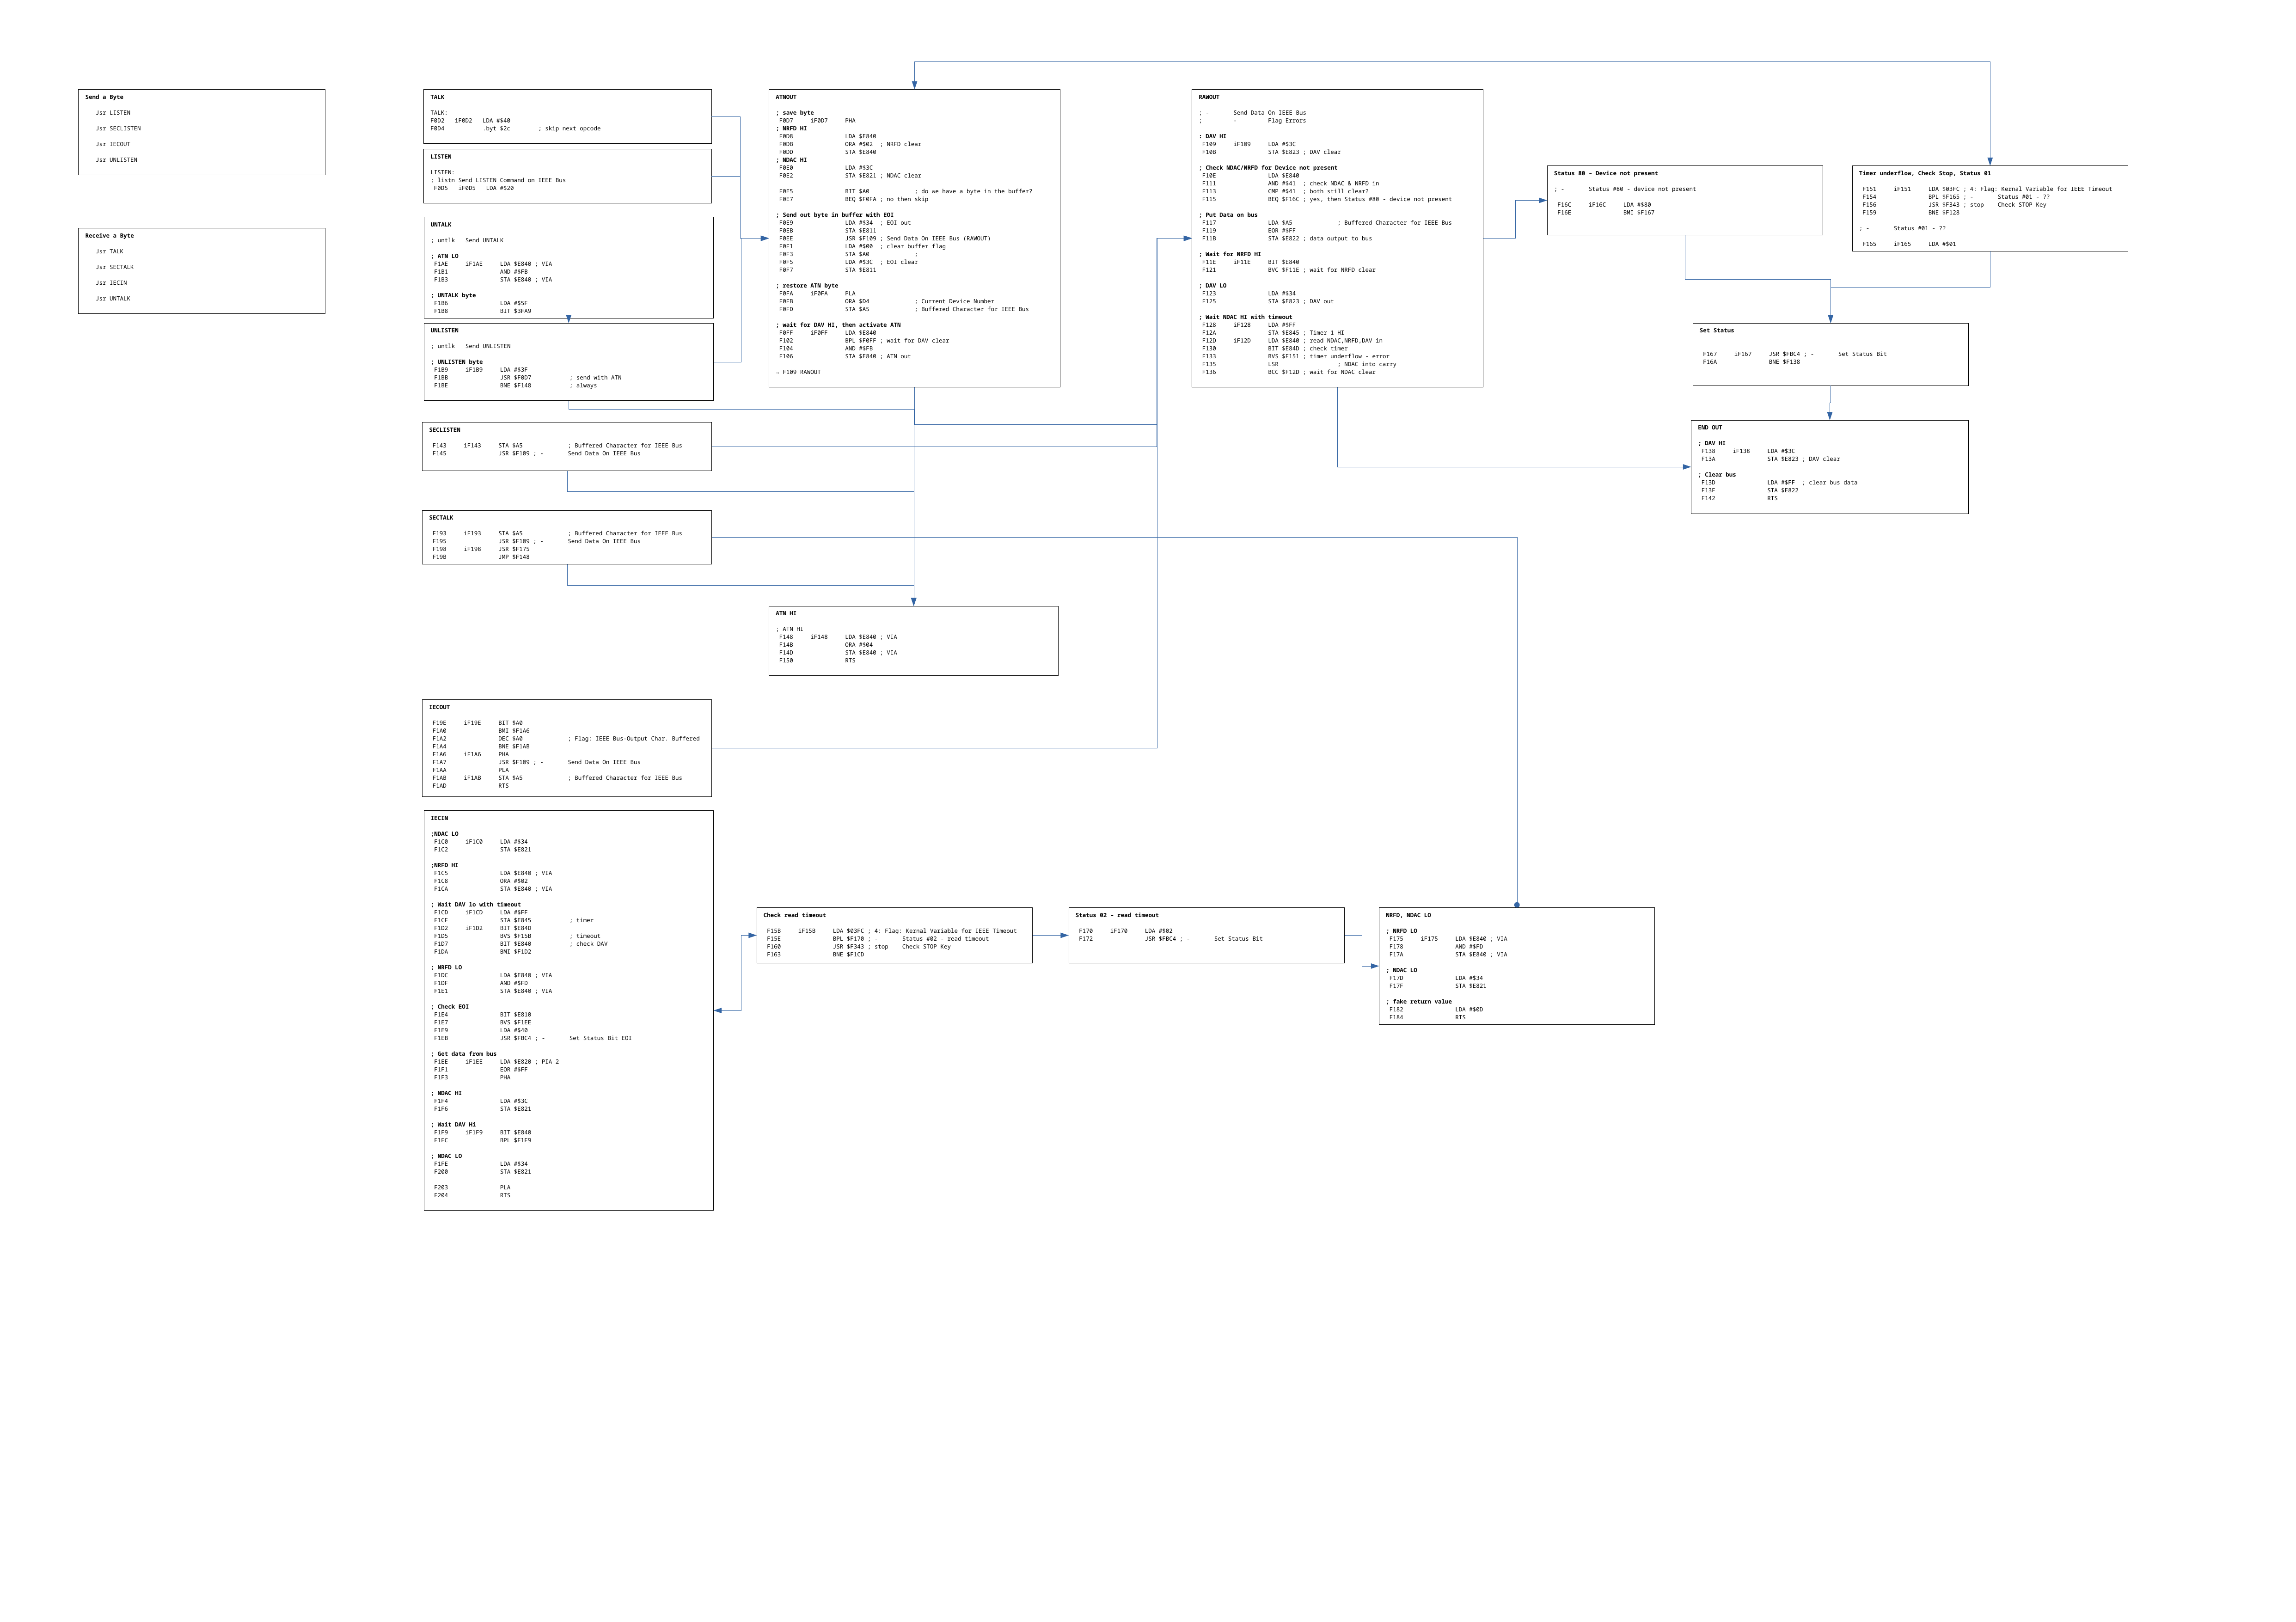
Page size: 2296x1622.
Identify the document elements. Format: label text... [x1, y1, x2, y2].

text_box UNLISTEN ; untlk Send UNLISTEN ; UNLISTEN byte F1B9 iF1B9 LDA #$3F F1BB JSR $F0D7 ; send with ATN F1BE BNE $F148 ; always [424, 323, 714, 389]
text_box SECLISTEN F143 iF143 STA $A5 ; Buffered Character for IEEE Bus F145 JSR $F109 ; - Send Data On IEEE Bus [422, 422, 712, 471]
text_box ATN HI ; ATN HI F148 iF148 LDA $E840 ; VIA F14B ORA #$04 F14D STA $E840 ; VIA F150 RTS [769, 606, 1059, 676]
text_box TALK TALK: F0D2 iF0D2 LDA #$40 F0D4 .byt $2c ; skip next opcode [423, 89, 712, 135]
text_box Status 02 – read timeout F170 iF170 LDA #$02 F172 JSR $FBC4 ; - Set Status Bit [1069, 907, 1345, 963]
text_box END OUT ; DAV HI F138 iF138 LDA #$3C F13A STA $E823 ; DAV clear ; Clear bus F13D LDA #$FF ; clear bus data F13F STA $E822 F142 RTS [1691, 420, 1969, 499]
text_box Timer underflow, Check Stop, Status 01 F151 iF151 LDA $03FC ; 4: Flag: Kernal Variable for IEEE Timeout F154 BPL $F165 ; - Status #01 - ?? F156 JSR $F343 ; stop Check STOP Key F159 BNE $F128 ; - Status #01 - ?? F165 iF165 LDA #$01 [1852, 165, 2128, 238]
text_box IECIN ;NDAC LO F1C0 iF1C0 LDA #$34 F1C2 STA $E821 ;NRFD HI F1C5 LDA $E840 ; VIA F1C8 ORA #$02 F1CA STA $E840 ; VIA ; Wait DAV lo with timeout F1CD iF1CD LDA #$FF F1CF STA $E845 ; timer F1D2 iF1D2 BIT $E84D F1D5 BVS $F15B ; timeout F1D7 BIT $E840 ; check DAV F1DA BMI $F1D2 ; NRFD LO F1DC LDA $E840 ; VIA F1DF AND #$FD F1E1 STA $E840 ; VIA ; Check EOI F1E4 BIT $E810 F1E7 BVS $F1EE F1E9 LDA #$40 F1EB JSR $FBC4 ; - Set Status Bit EOI ; Get data from bus F1EE iF1EE LDA $E820 ; PIA 2 F1F1 EOR #$FF F1F3 PHA ; NDAC HI F1F4 LDA #$3C F1F6 STA $E821 ; Wait DAV Hi F1F9 iF1F9 BIT $E840 F1FC BPL $F1F9 ; NDAC LO F1FE LDA #$34 F200 STA $E821 F203 PLA F204 RTS [424, 810, 714, 1143]
text_box LISTEN LISTEN: ; listn Send LISTEN Command on IEEE Bus F0D5 iF0D5 LDA #$20 [423, 149, 712, 195]
text_box RAWOUT ; - Send Data On IEEE Bus ; - Flag Errors : DAV HI F109 iF109 LDA #$3C F10B STA $E823 ; DAV clear ; Check NDAC/NRFD for Device not present F10E LDA $E840 F111 AND #$41 ; check NDAC & NRFD in F113 CMP #$41 ; both still clear? F115 BEQ $F16C ; yes, then Status #80 - device not present ; Put Data on bus F117 LDA $A5 ; Buffered Character for IEEE Bus F119 EOR #$FF F11B STA $E822 ; data output to bus ; Wait for NRFD HI F11E iF11E BIT $E840 F121 BVC $F11E ; wait for NRFD clear ; DAV LO F123 LDA #$34 F125 STA $E823 ; DAV out ; Wait NDAC HI with timeout F128 iF128 LDA #$FF F12A STA $E845 ; Timer 1 HI F12D iF12D LDA $E840 ; read NDAC,NRFD,DAV in F130 BIT $E84D ; check timer F133 BVS $F151 ; timer underflow - error F135 LSR ; NDAC into carry F136 BCC $F12D ; wait for NDAC clear [1192, 89, 1483, 337]
text_box ATNOUT ; save byte F0D7 iF0D7 PHA ; NRFD HI F0D8 LDA $E840 F0DB ORA #$02 ; NRFD clear F0DD STA $E840 ; NDAC HI F0E0 LDA #$3C F0E2 STA $E821 ; NDAC clear F0E5 BIT $A0 ; do we have a byte in the buffer? F0E7 BEQ $F0FA ; no then skip ; Send out byte in buffer with EOI F0E9 LDA #$34 ; EOI out F0EB STA $E811 F0EE JSR $F109 ; Send Data On IEEE Bus (RAWOUT) F0F1 LDA #$00 ; clear buffer flag F0F3 STA $A0 ; F0F5 LDA #$3C ; EOI clear F0F7 STA $E811 ; restore ATN byte F0FA iF0FA PLA F0FB ORA $D4 ; Current Device Number F0FD STA $A5 ; Buffered Character for IEEE Bus ; wait for DAV HI, then activate ATN F0FF iF0FF LDA $E840 F102 BPL $F0FF ; wait for DAV clear F104 AND #$FB F106 STA $E840 ; ATN out → F109 RAWOUT [769, 89, 1060, 337]
text_box Check read timeout F15B iF15B LDA $03FC ; 4: Flag: Kernal Variable for IEEE Timeout F15E BPL $F170 ; - Status #02 - read timeout F160 JSR $F343 ; stop Check STOP Key F163 BNE $F1CD [757, 907, 1033, 963]
text_box Set Status F167 iF167 JSR $FBC4 ; - Set Status Bit F16A BNE $F138 [1693, 323, 1969, 386]
text_box IECOUT F19E iF19E BIT $A0 F1A0 BMI $F1A6 F1A2 DEC $A0 ; Flag: IEEE Bus-Output Char. Buffered F1A4 BNE $F1AB F1A6 iF1A6 PHA F1A7 JSR $F109 ; - Send Data On IEEE Bus F1AA PLA F1AB iF1AB STA $A5 ; Buffered Character for IEEE Bus F1AD RTS [422, 699, 712, 797]
text_box SECTALK F193 iF193 STA $A5 ; Buffered Character for IEEE Bus F195 JSR $F109 ; - Send Data On IEEE Bus F198 iF198 JSR $F175 F19B JMP $F148 [422, 510, 712, 561]
text_box Status 80 – Device not present ; - Status #80 - device not present F16C iF16C LDA #$80 F16E BMI $F167 [1547, 165, 1823, 235]
text_box Receive a Byte Jsr TALK Jsr SECTALK Jsr IECIN Jsr UNTALK [78, 228, 325, 312]
text_box UNTALK ; untlk Send UNTALK ; ATN LO F1AE iF1AE LDA $E840 ; VIA F1B1 AND #$FB F1B3 STA $E840 ; VIA ; UNTALK byte F1B6 LDA #$5F F1B8 BIT $3FA9 [424, 217, 714, 302]
text_box Send a Byte Jsr LISTEN Jsr SECLISTEN Jsr IECOUT Jsr UNLISTEN [78, 89, 325, 173]
text_box NRFD, NDAC LO ; NRFD LO F175 iF175 LDA $E840 ; VIA F178 AND #$FD F17A STA $E840 ; VIA ; NDAC LO F17D LDA #$34 F17F STA $E821 ; fake return value F182 LDA #$0D F184 RTS [1379, 907, 1655, 1006]
